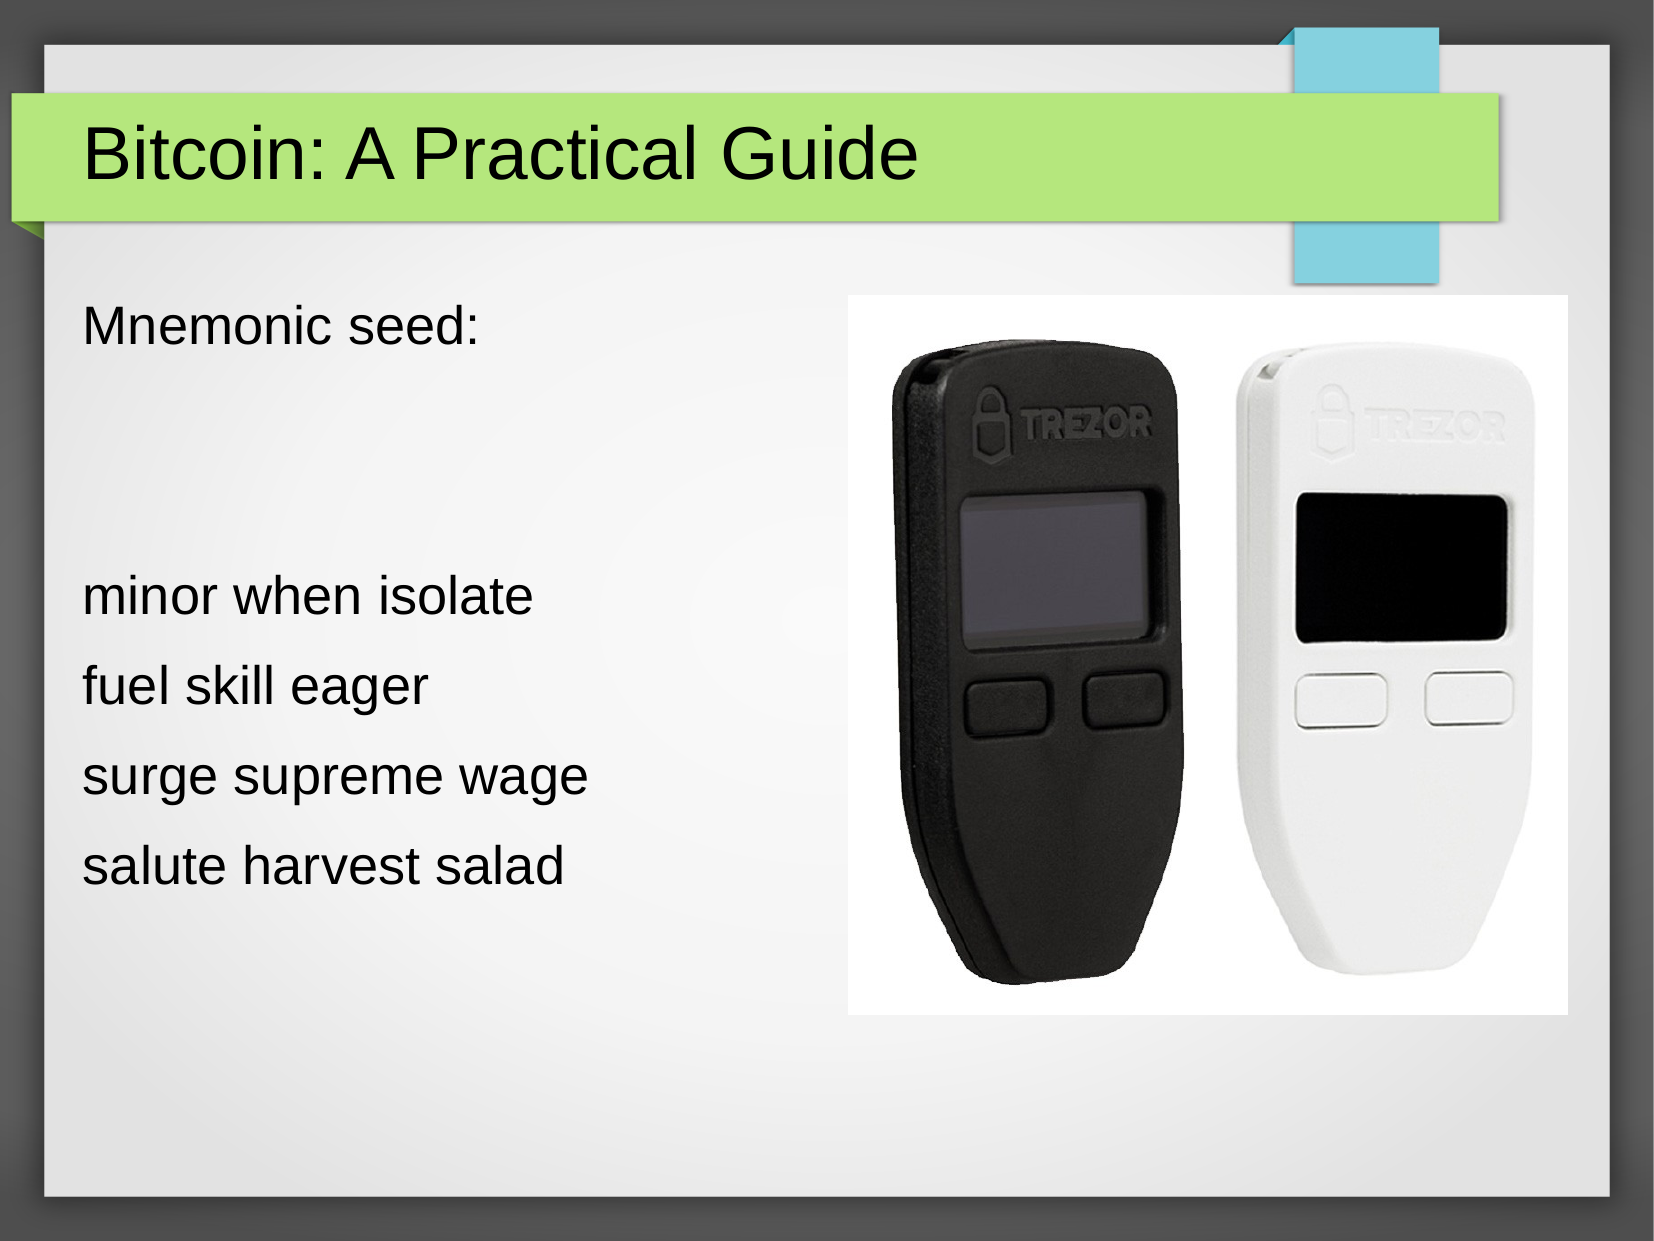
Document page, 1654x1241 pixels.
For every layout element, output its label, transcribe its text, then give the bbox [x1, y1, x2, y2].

title Bitcoin: A Practical Guide [82, 94, 1264, 213]
list Mnemonic seed: minor when isolate fuel skill eager surge supreme wage salute harvest salad [82, 295, 809, 1015]
picture [0, 0, 1654, 1241]
